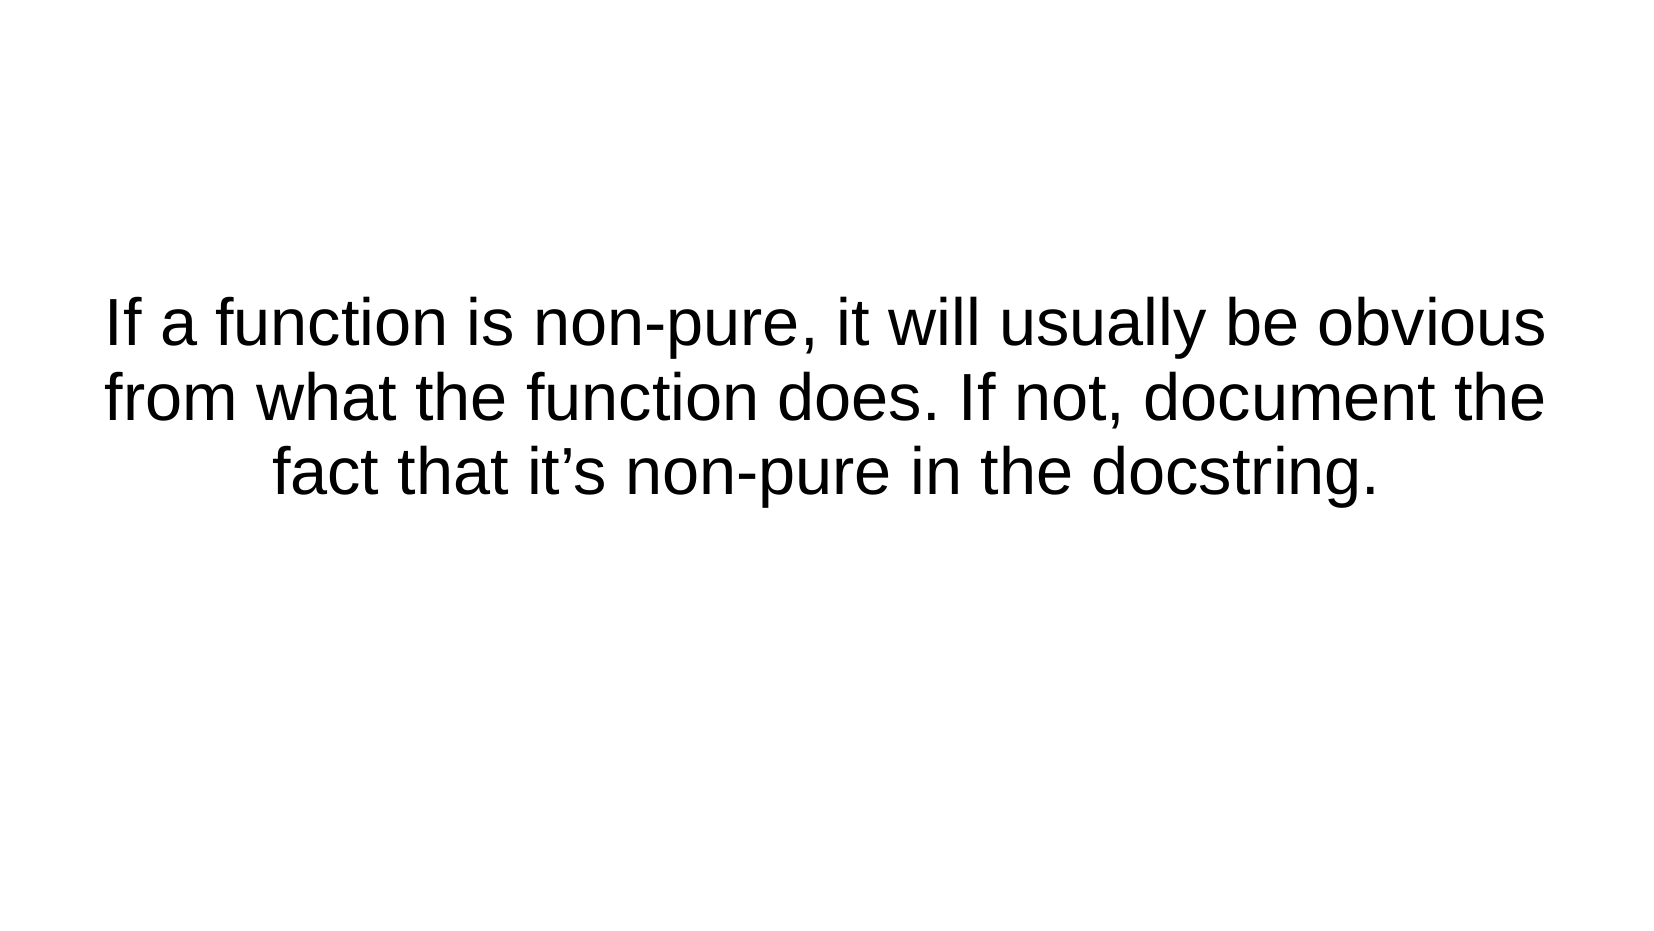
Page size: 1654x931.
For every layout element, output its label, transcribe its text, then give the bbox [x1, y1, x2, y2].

subtitle If a function is non-pure, it will usually be obvious from what the function does. If not, document the fact that it’s non-pure in the docstring. [82, 37, 1571, 757]
